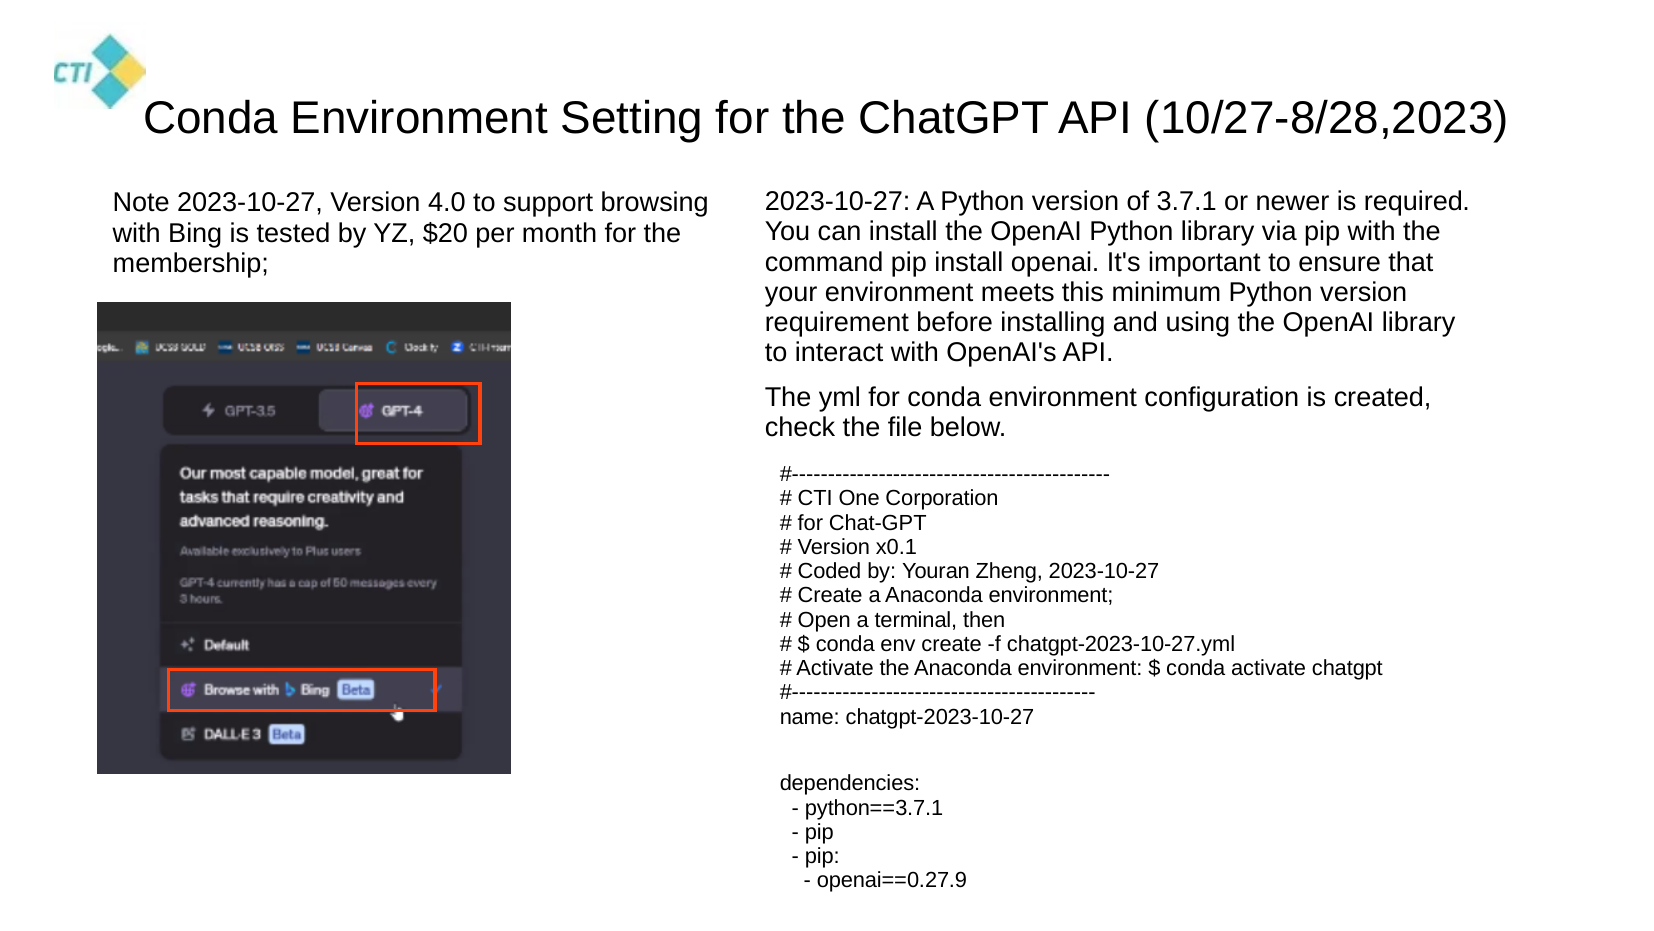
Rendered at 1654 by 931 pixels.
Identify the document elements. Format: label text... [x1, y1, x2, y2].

picture [97, 302, 511, 774]
text_box The yml for conda environment configuration is created, check the file below. [750, 374, 1498, 451]
title Conda Environment Setting for the ChatGPT API (10/27-8/28,2023) [82, 37, 1571, 193]
text_box Note 2023-10-27, Version 4.0 to support browsing with Bing is tested by YZ, $20 per month for the membership; [97, 180, 736, 286]
picture [54, 21, 146, 109]
text_box [750, 180, 1546, 455]
text_box 2023-10-27: A Python version of 3.7.1 or newer is required​​. You can install the OpenAI Python library via pip with the command pip install openai. It's important to ensure that your environment meets this minimum Python version requirement before installing and using the OpenAI library to interact with OpenAI's API. [750, 178, 1498, 374]
text_box #-------------------------------------------- # CTI One Corporation # for Chat-GPT # Version x0.1 # Coded by: Youran Zheng, 2023-10-27 # Create a Anaconda environment; # Open a terminal, then # $ conda env create -f chatgpt-2023-10-27.yml # Activate the Anaconda environment: $ conda activate chatgpt #------------------------------------------ name: chatgpt-2023-10-27 dependencies: - python==3.7.1 - pip - pip: - openai==0.27.9 [765, 454, 1399, 900]
